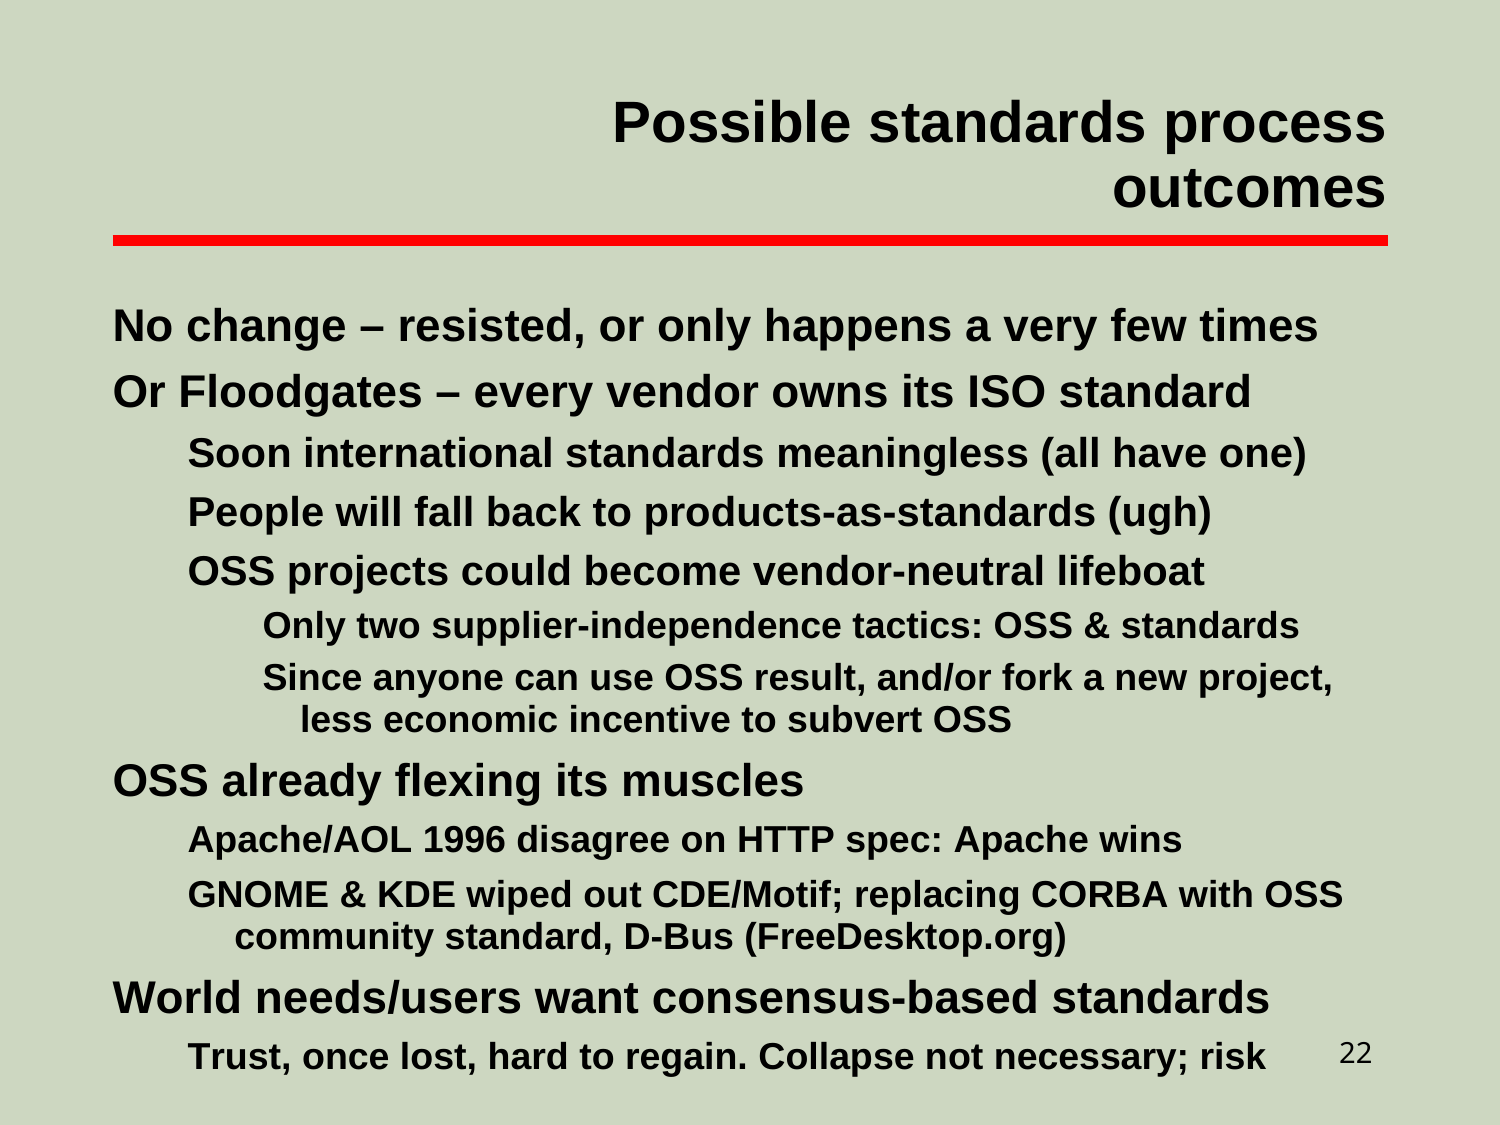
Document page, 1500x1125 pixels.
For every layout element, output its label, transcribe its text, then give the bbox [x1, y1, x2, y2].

title Possible standards process outcomes [337, 89, 1388, 220]
list No change – resisted, or only happens a very few times Or Floodgates – every vendor owns its ISO standard Soon international standards meaningless (all have one) People will fall back to products-as-standards (ugh) OSS projects could become vendor-neutral lifeboat Only two supplier-independence tactics: OSS & standards Since anyone can use OSS result, and/or fork a new project, less economic incentive to subvert OSS OSS already flexing its muscles Apache/AOL 1996 disagree on HTTP spec: Apache wins GNOME & KDE wiped out CDE/Motif; replacing CORBA with OSS community standard, D-Bus (FreeDesktop.org) World needs/users want consensus-based standards Trust, once lost, hard to regain. Collapse not necessary; risk [112, 299, 1388, 1084]
